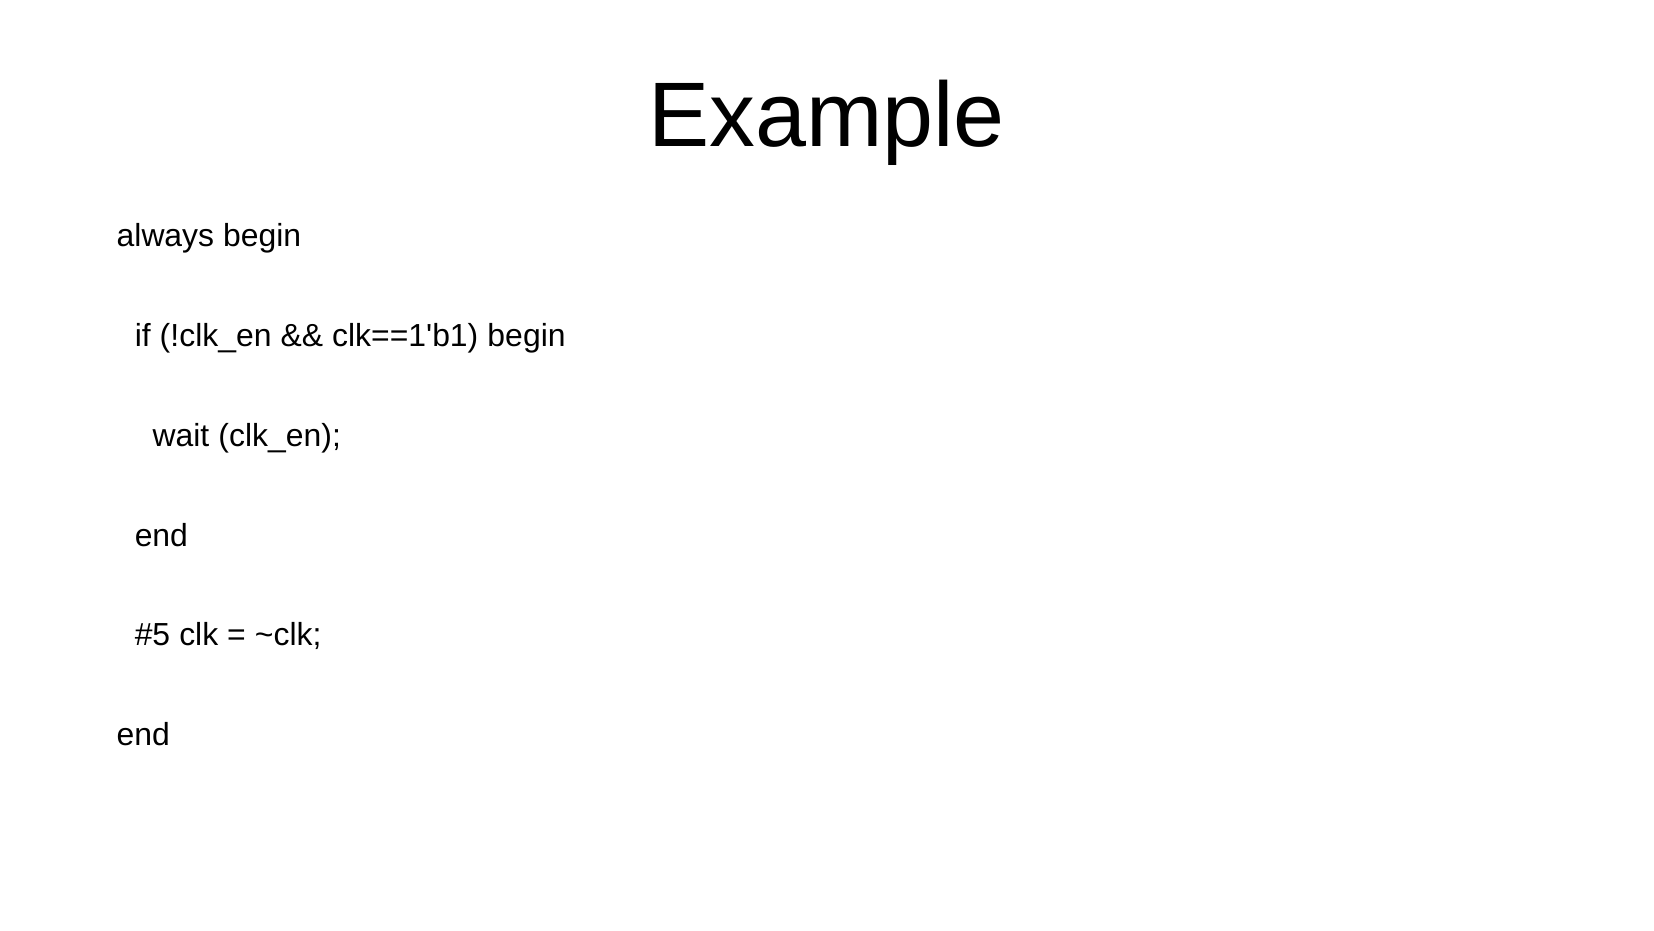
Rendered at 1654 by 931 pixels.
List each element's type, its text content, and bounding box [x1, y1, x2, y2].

title Example [82, 37, 1571, 193]
list always begin if (!clk_en && clk==1'b1) begin wait (clk_en); end #5 clk = ~clk; end [82, 217, 1571, 758]
